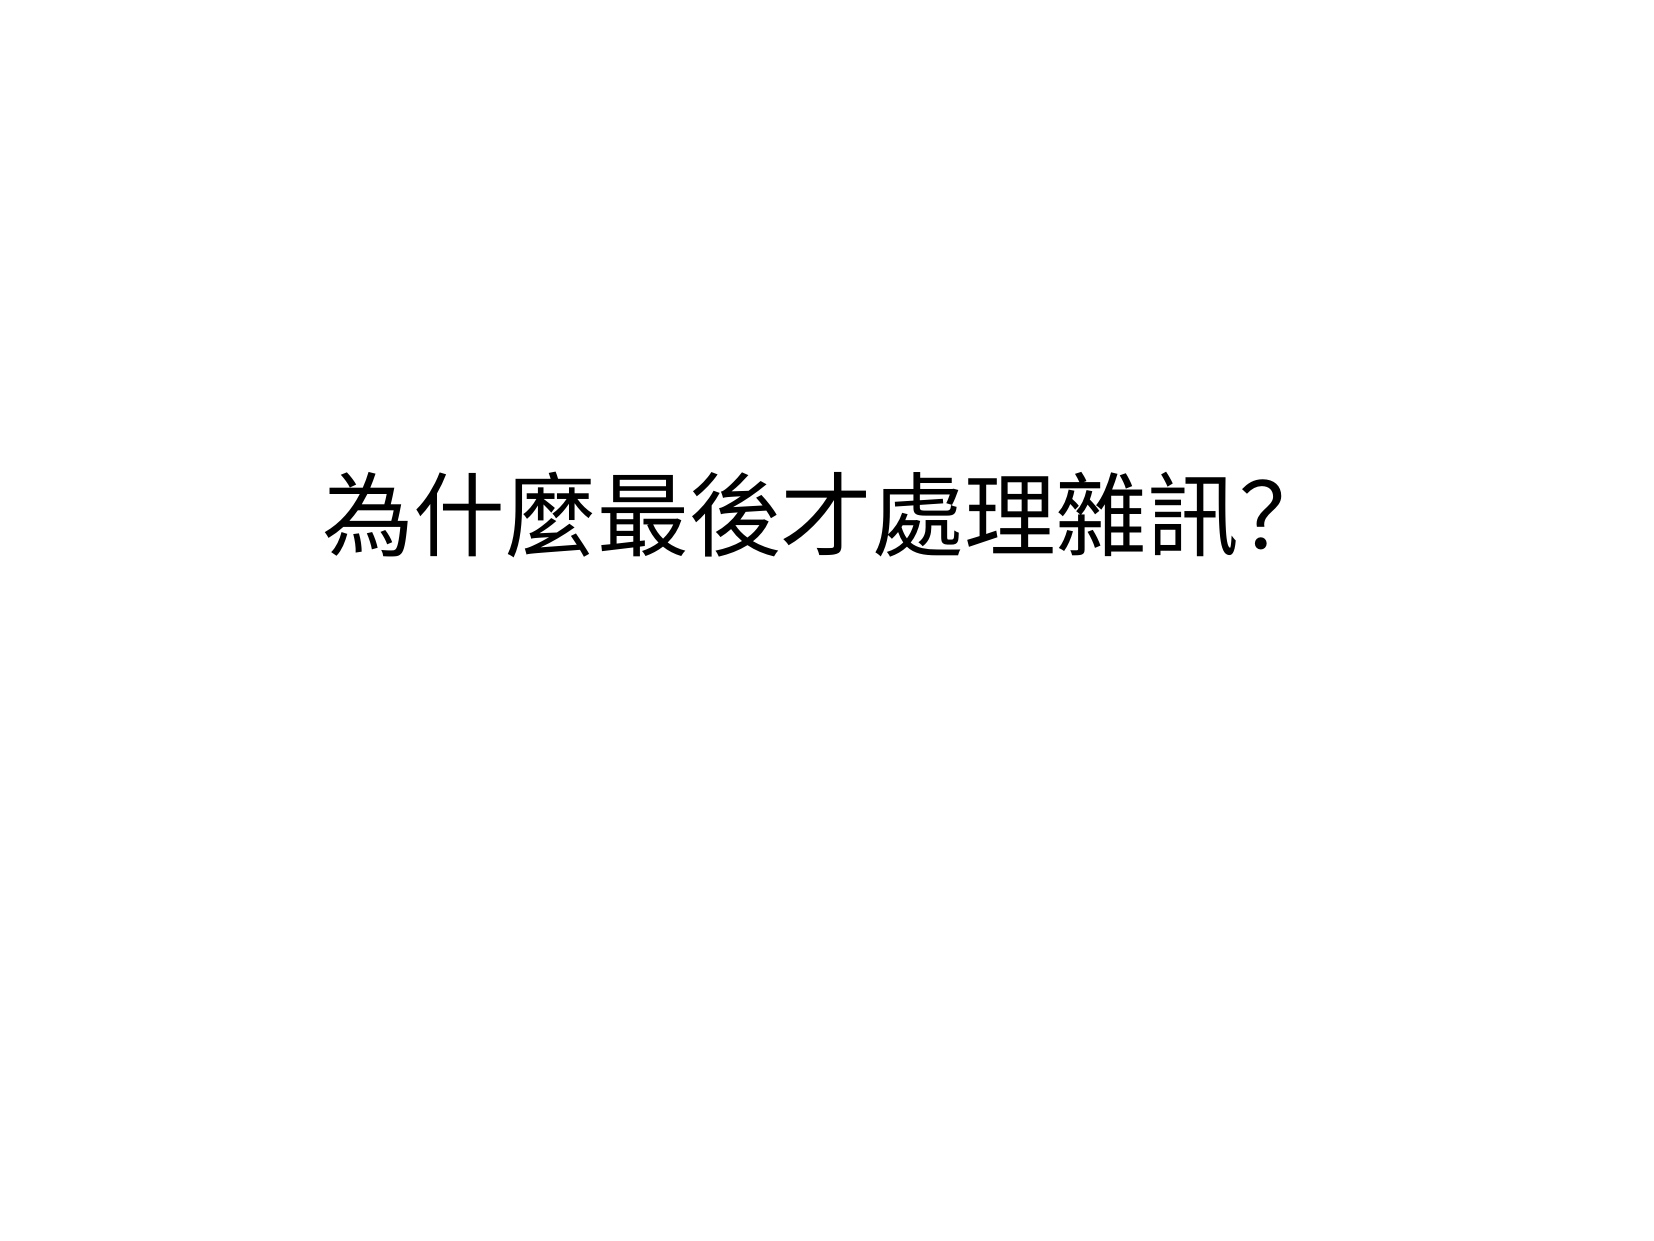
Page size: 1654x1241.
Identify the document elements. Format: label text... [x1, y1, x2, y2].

title 為什麼最後才處理雜訊？ [82, 405, 1571, 613]
